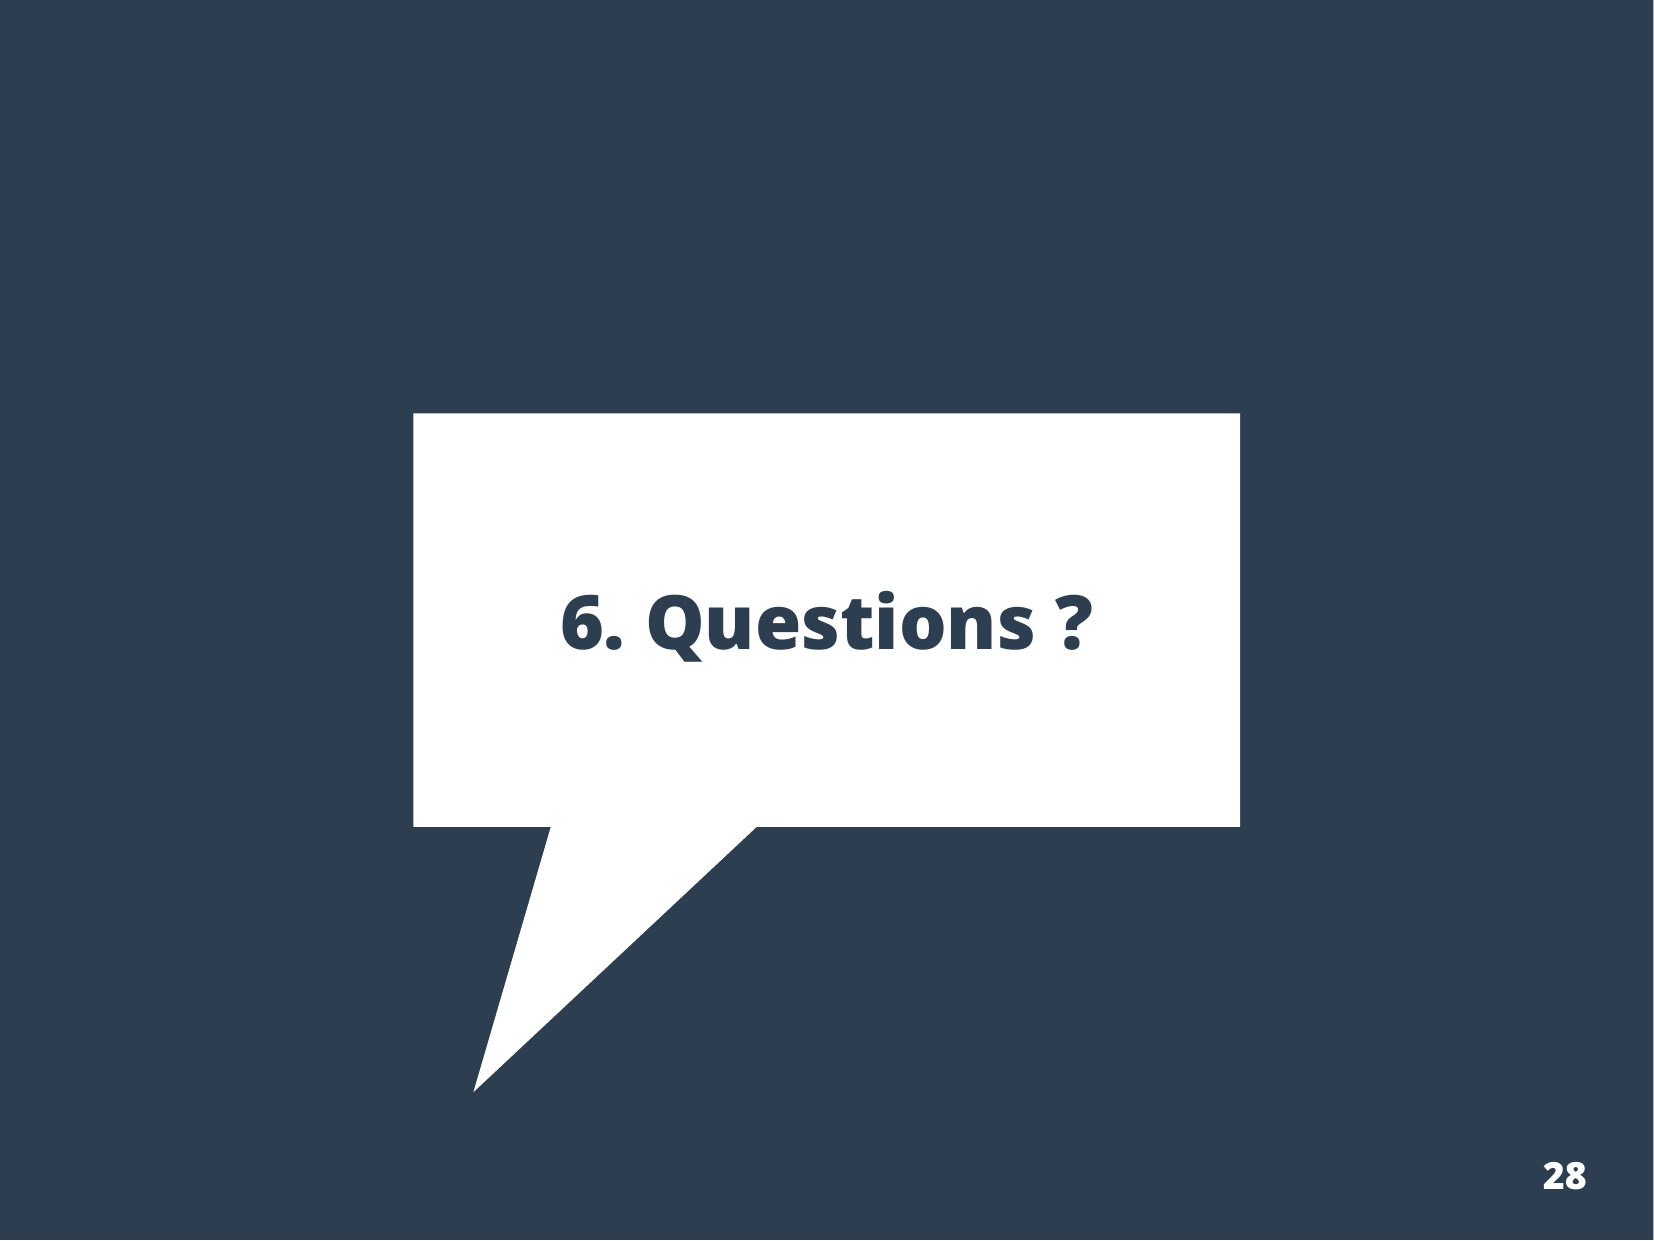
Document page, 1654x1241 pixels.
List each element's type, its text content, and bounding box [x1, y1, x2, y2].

title 6. Questions ? [442, 442, 1211, 798]
